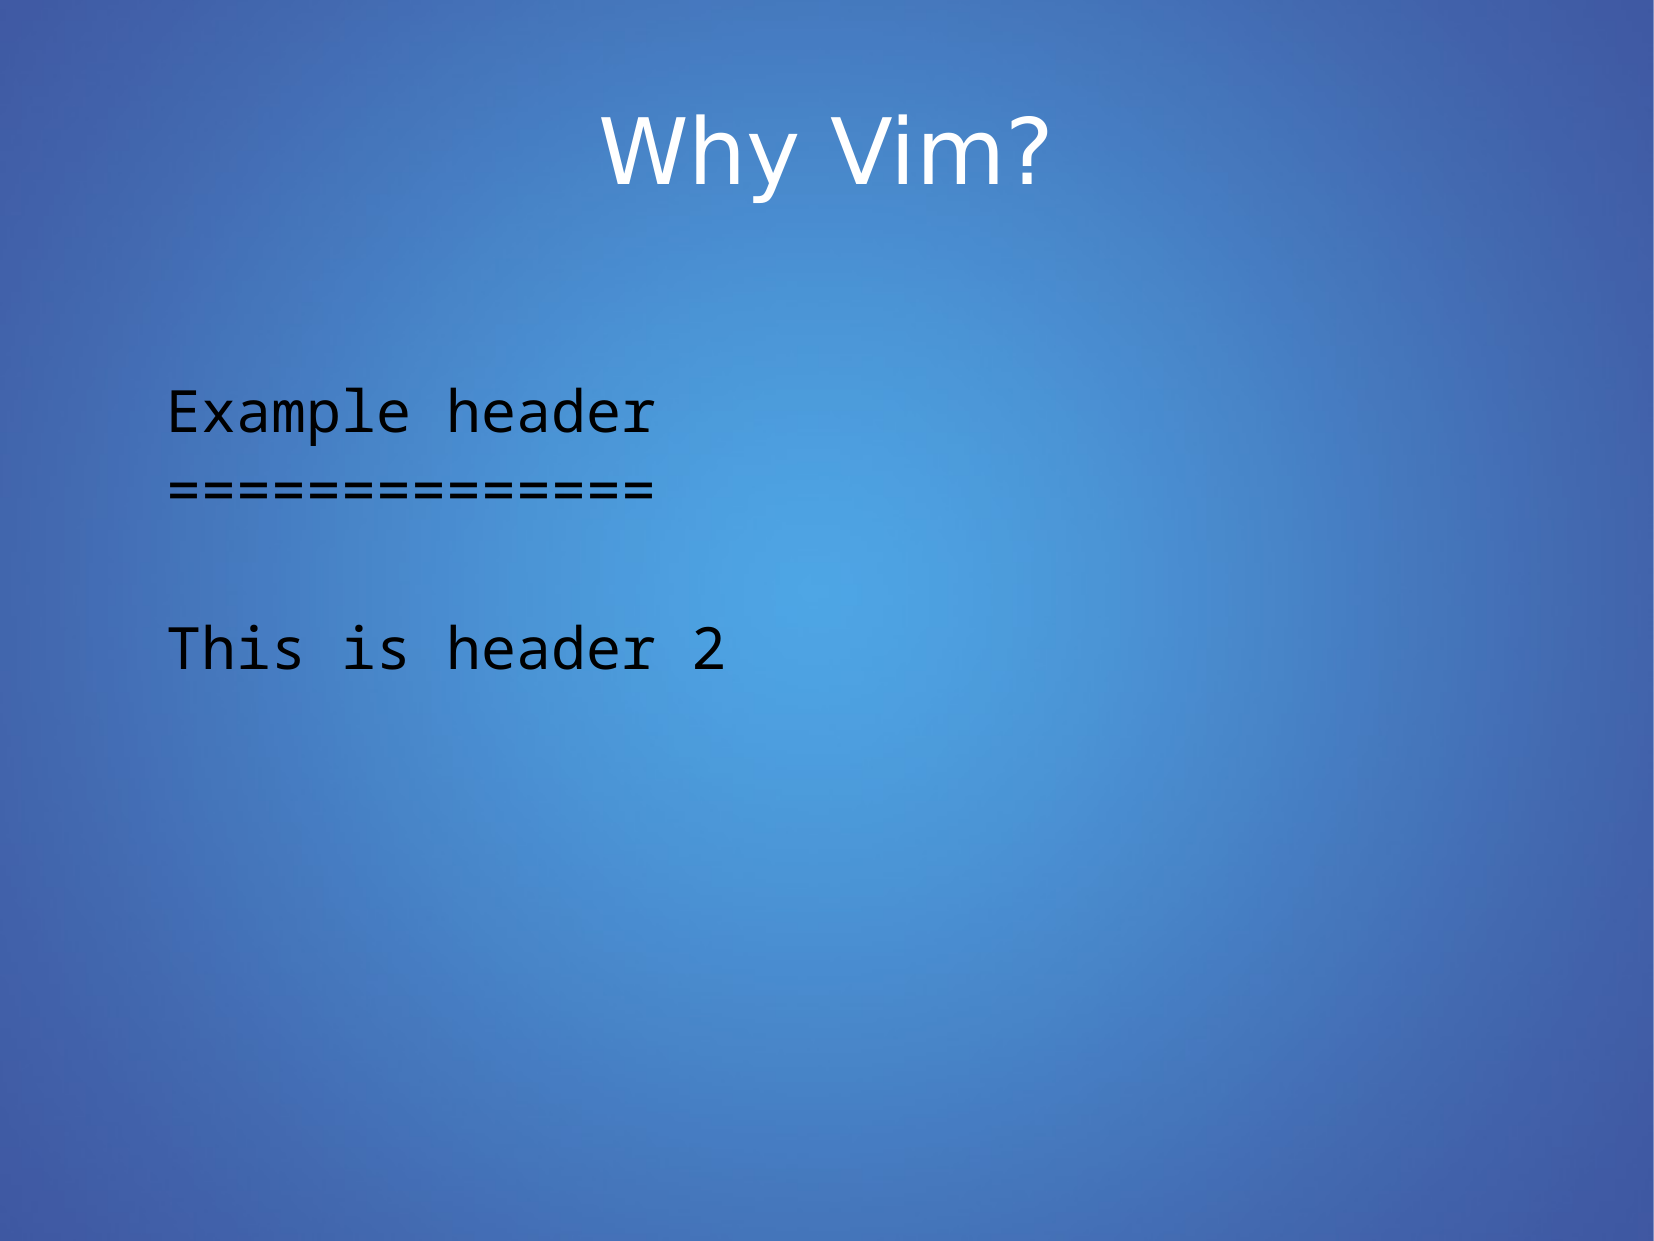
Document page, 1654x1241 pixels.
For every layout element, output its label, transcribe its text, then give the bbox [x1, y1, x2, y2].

title Why Vim? [82, 49, 1571, 257]
text_box Example header ============== This is header 2 [151, 362, 1266, 981]
picture [0, 0, 1654, 1241]
